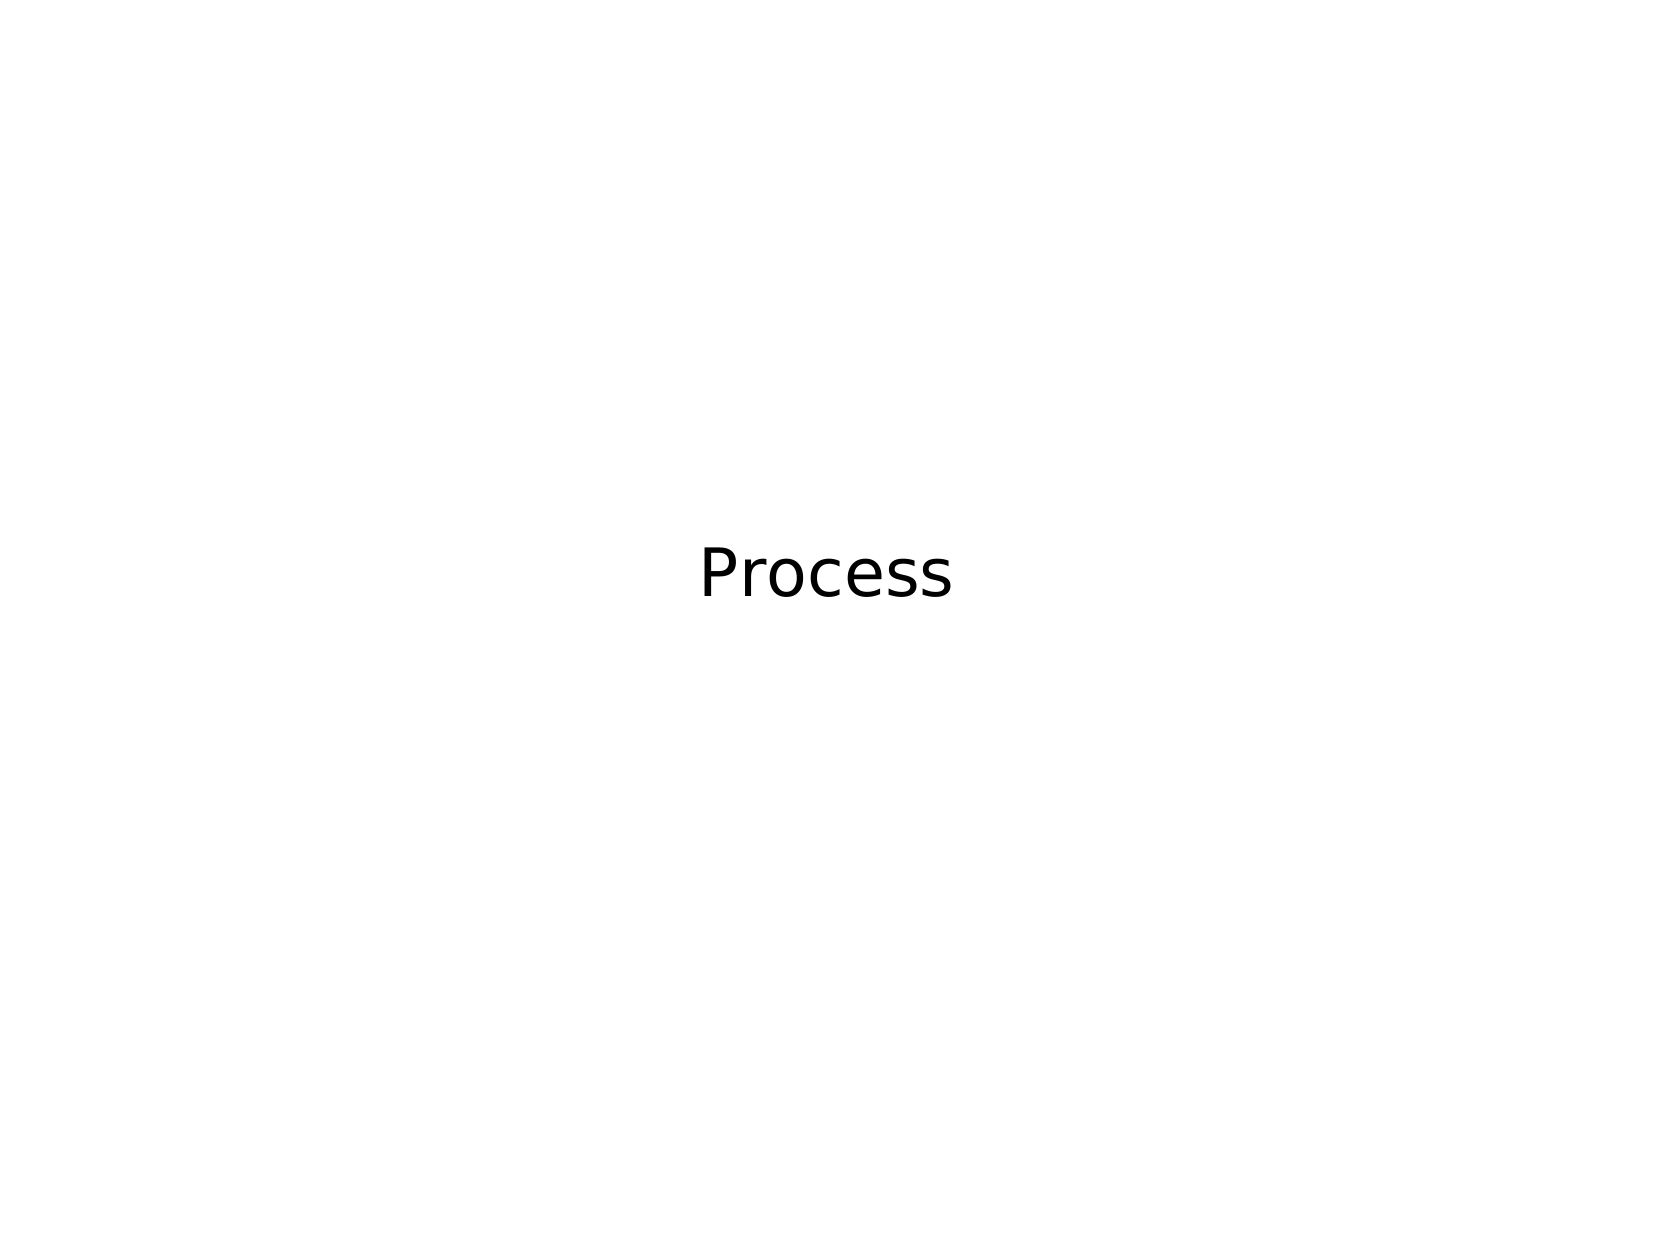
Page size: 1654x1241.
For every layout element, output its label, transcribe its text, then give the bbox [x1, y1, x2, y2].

subtitle Process [82, 37, 1571, 1109]
